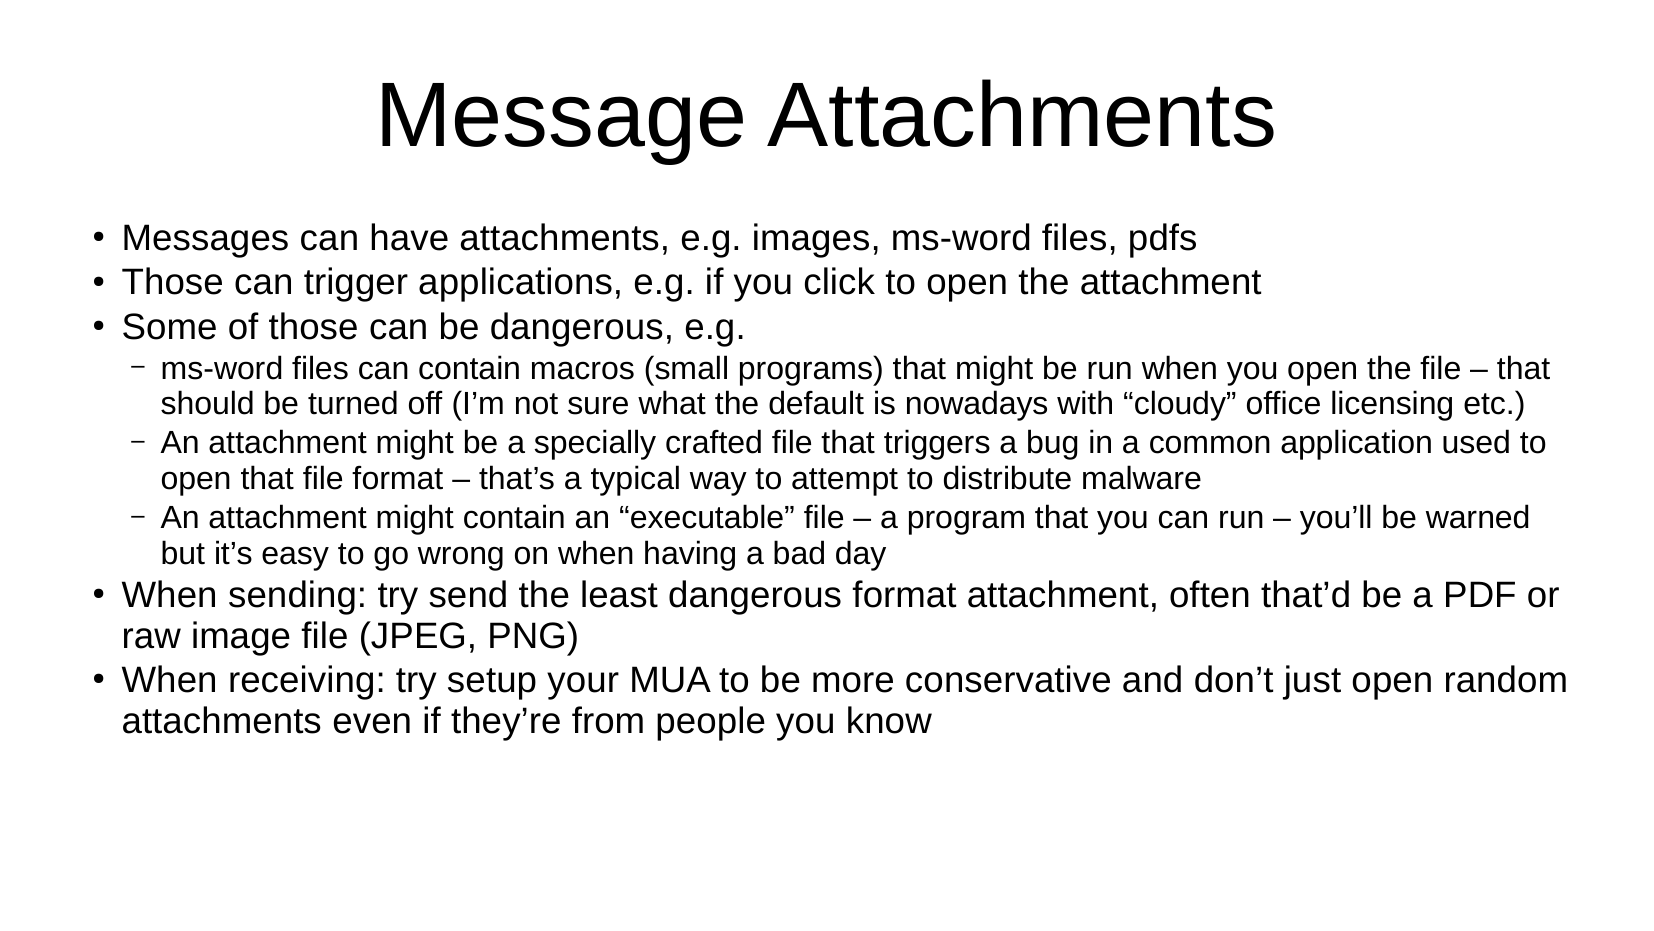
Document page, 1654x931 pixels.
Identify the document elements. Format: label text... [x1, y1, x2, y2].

list Messages can have attachments, e.g. images, ms-word files, pdfs Those can trigger applications, e.g. if you click to open the attachment Some of those can be dangerous, e.g. ms-word files can contain macros (small programs) that might be run when you open the file – that should be turned off (I’m not sure what the default is nowadays with “cloudy” office licensing etc.) An attachment might be a specially crafted file that triggers a bug in a common application used to open that file format – that’s a typical way to attempt to distribute malware An attachment might contain an “executable” file – a program that you can run – you’ll be warned but it’s easy to go wrong on when having a bad day When sending: try send the least dangerous format attachment, often that’d be a PDF or raw image file (JPEG, PNG) When receiving: try setup your MUA to be more conservative and don’t just open random attachments even if they’re from people you know [82, 217, 1571, 758]
title Message Attachments [82, 37, 1571, 193]
